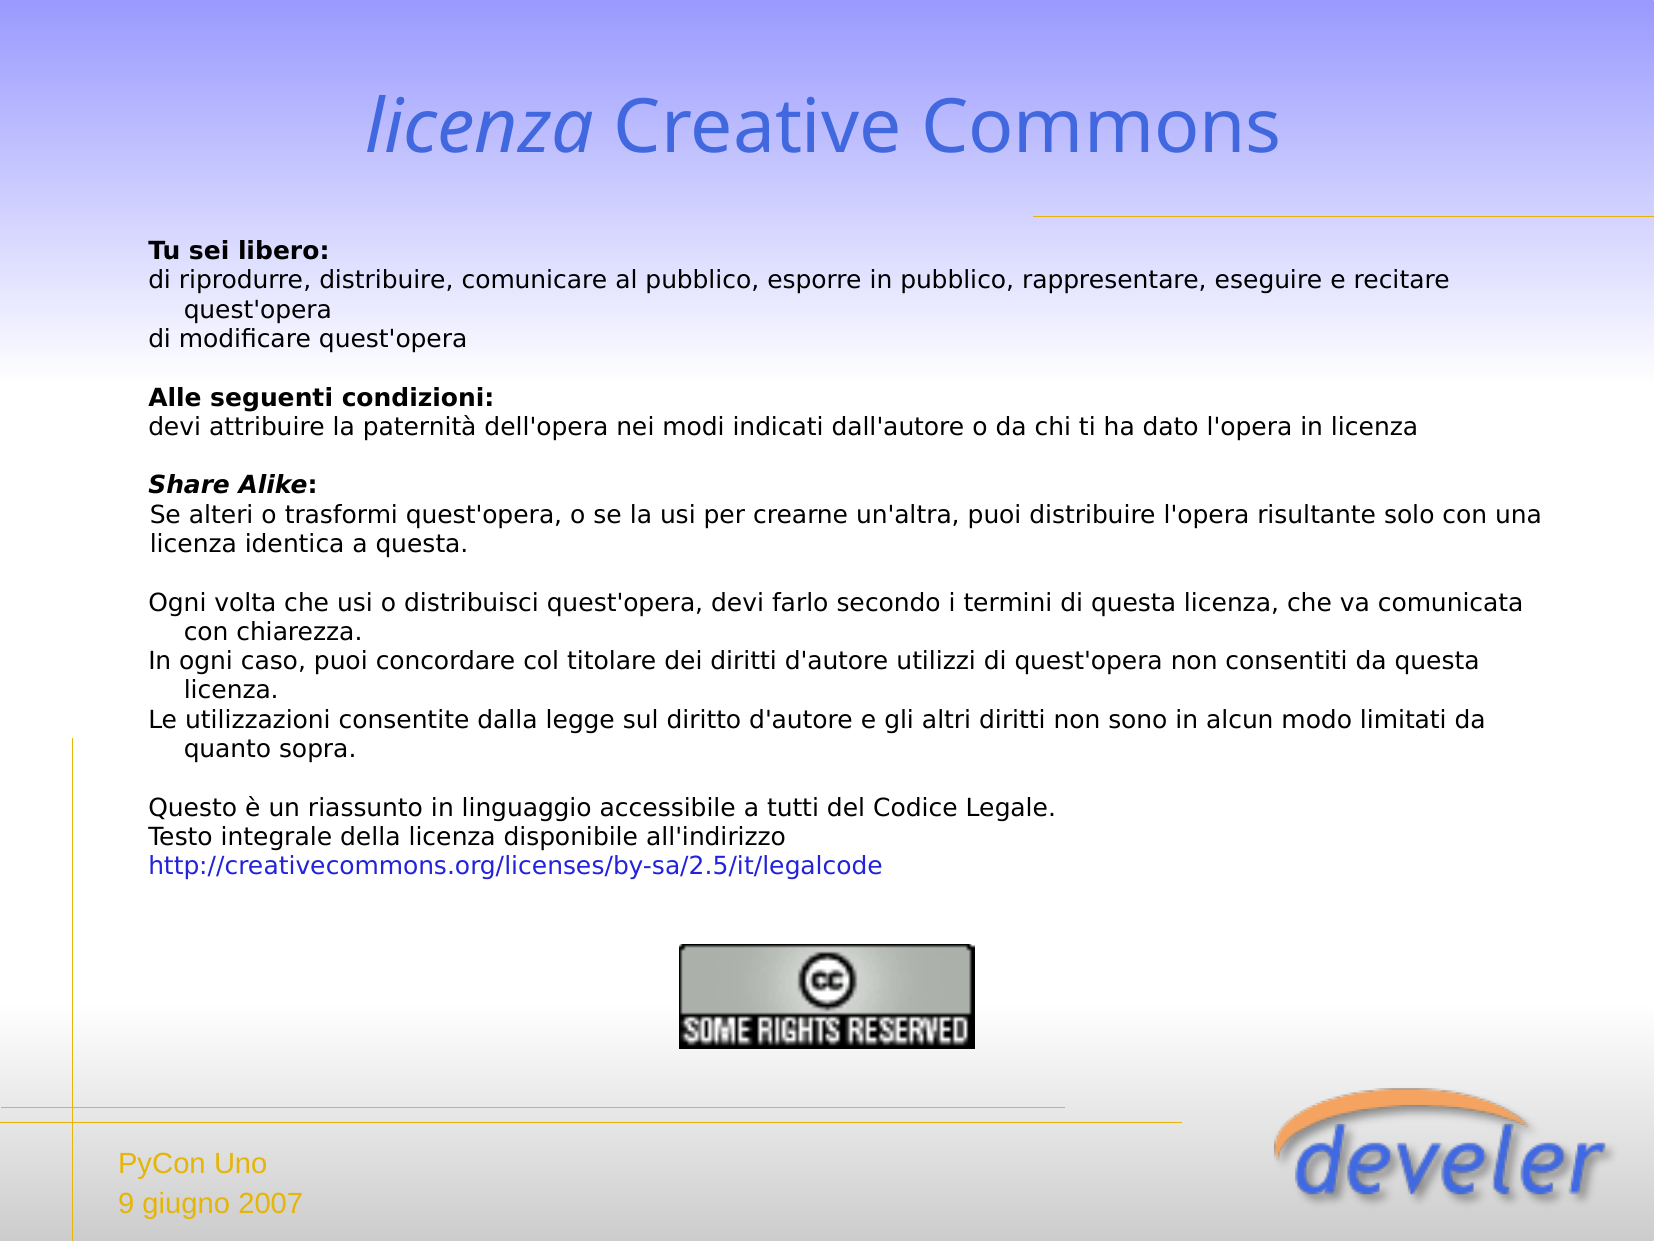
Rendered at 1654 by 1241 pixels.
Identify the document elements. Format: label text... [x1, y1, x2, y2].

picture [679, 944, 975, 1049]
picture [1269, 1083, 1622, 1211]
text_box Tu sei libero: di riprodurre, distribuire, comunicare al pubblico, esporre in pubblico, rappresentare, eseguire e recitare quest'opera di modificare quest'opera Alle seguenti condizioni: devi attribuire la paternità dell'opera nei modi indicati dall'autore o da chi ti ha dato l'opera in licenza Share Alike: Se alteri o trasformi quest'opera, o se la usi per crearne un'altra, puoi distribuire l'opera risultante solo con una licenza identica a questa. Ogni volta che usi o distribuisci quest'opera, devi farlo secondo i termini di questa licenza, che va comunicata con chiarezza. In ogni caso, puoi concordare col titolare dei diritti d'autore utilizzi di quest'opera non consentiti da questa licenza. Le utilizzazioni consentite dalla legge sul diritto d'autore e gli altri diritti non sono in alcun modo limitati da quanto sopra. Questo è un riassunto in linguaggio accessibile a tutti del Codice Legale. Testo integrale della licenza disponibile all'indirizzo http://creativecommons.org/licenses/by-sa/2.5/it/legalcode [112, 236, 1565, 945]
title licenza Creative Commons [82, 29, 1565, 217]
